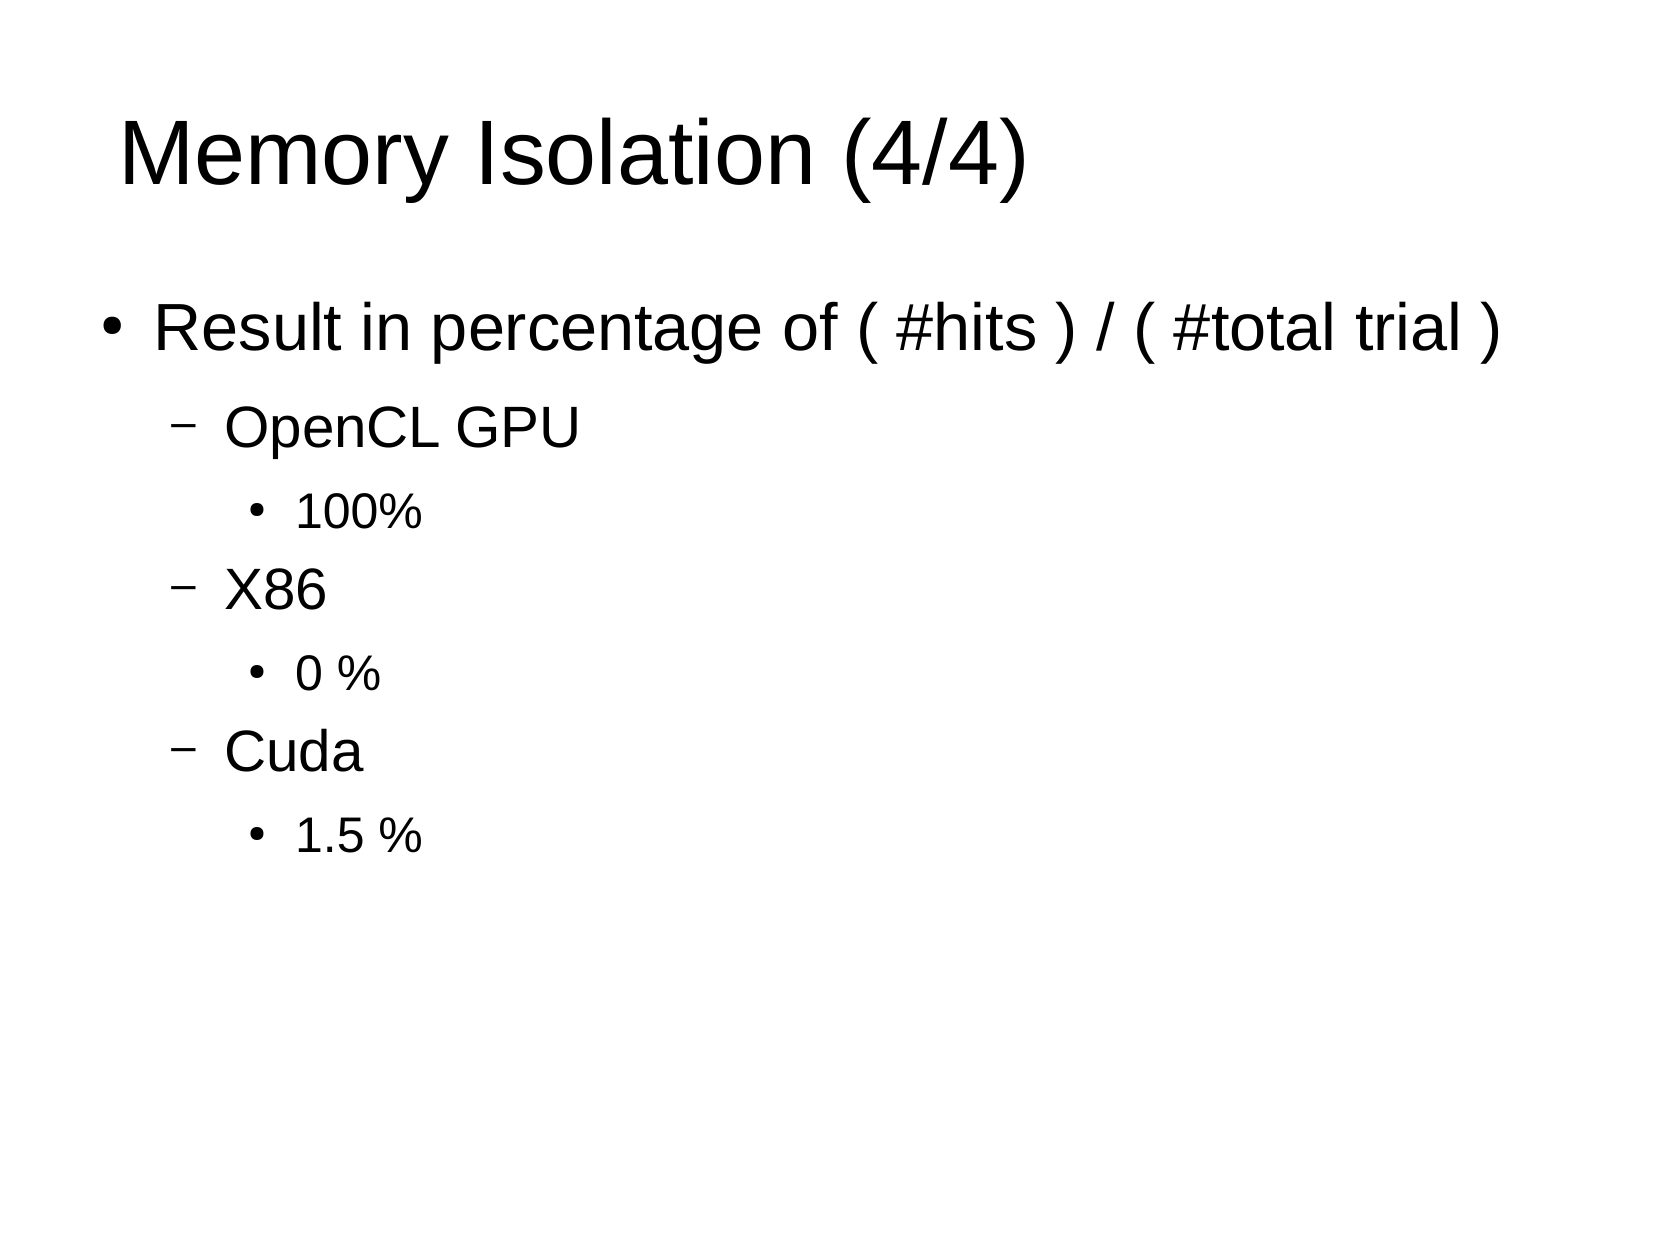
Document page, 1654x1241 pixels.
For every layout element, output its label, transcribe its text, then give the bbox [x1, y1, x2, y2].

list Result in percentage of ( #hits ) / ( #total trial ) OpenCL GPU 100% X86 0 % Cuda 1.5 % [82, 290, 1571, 1010]
title Memory Isolation (4/4) [82, 49, 1571, 257]
